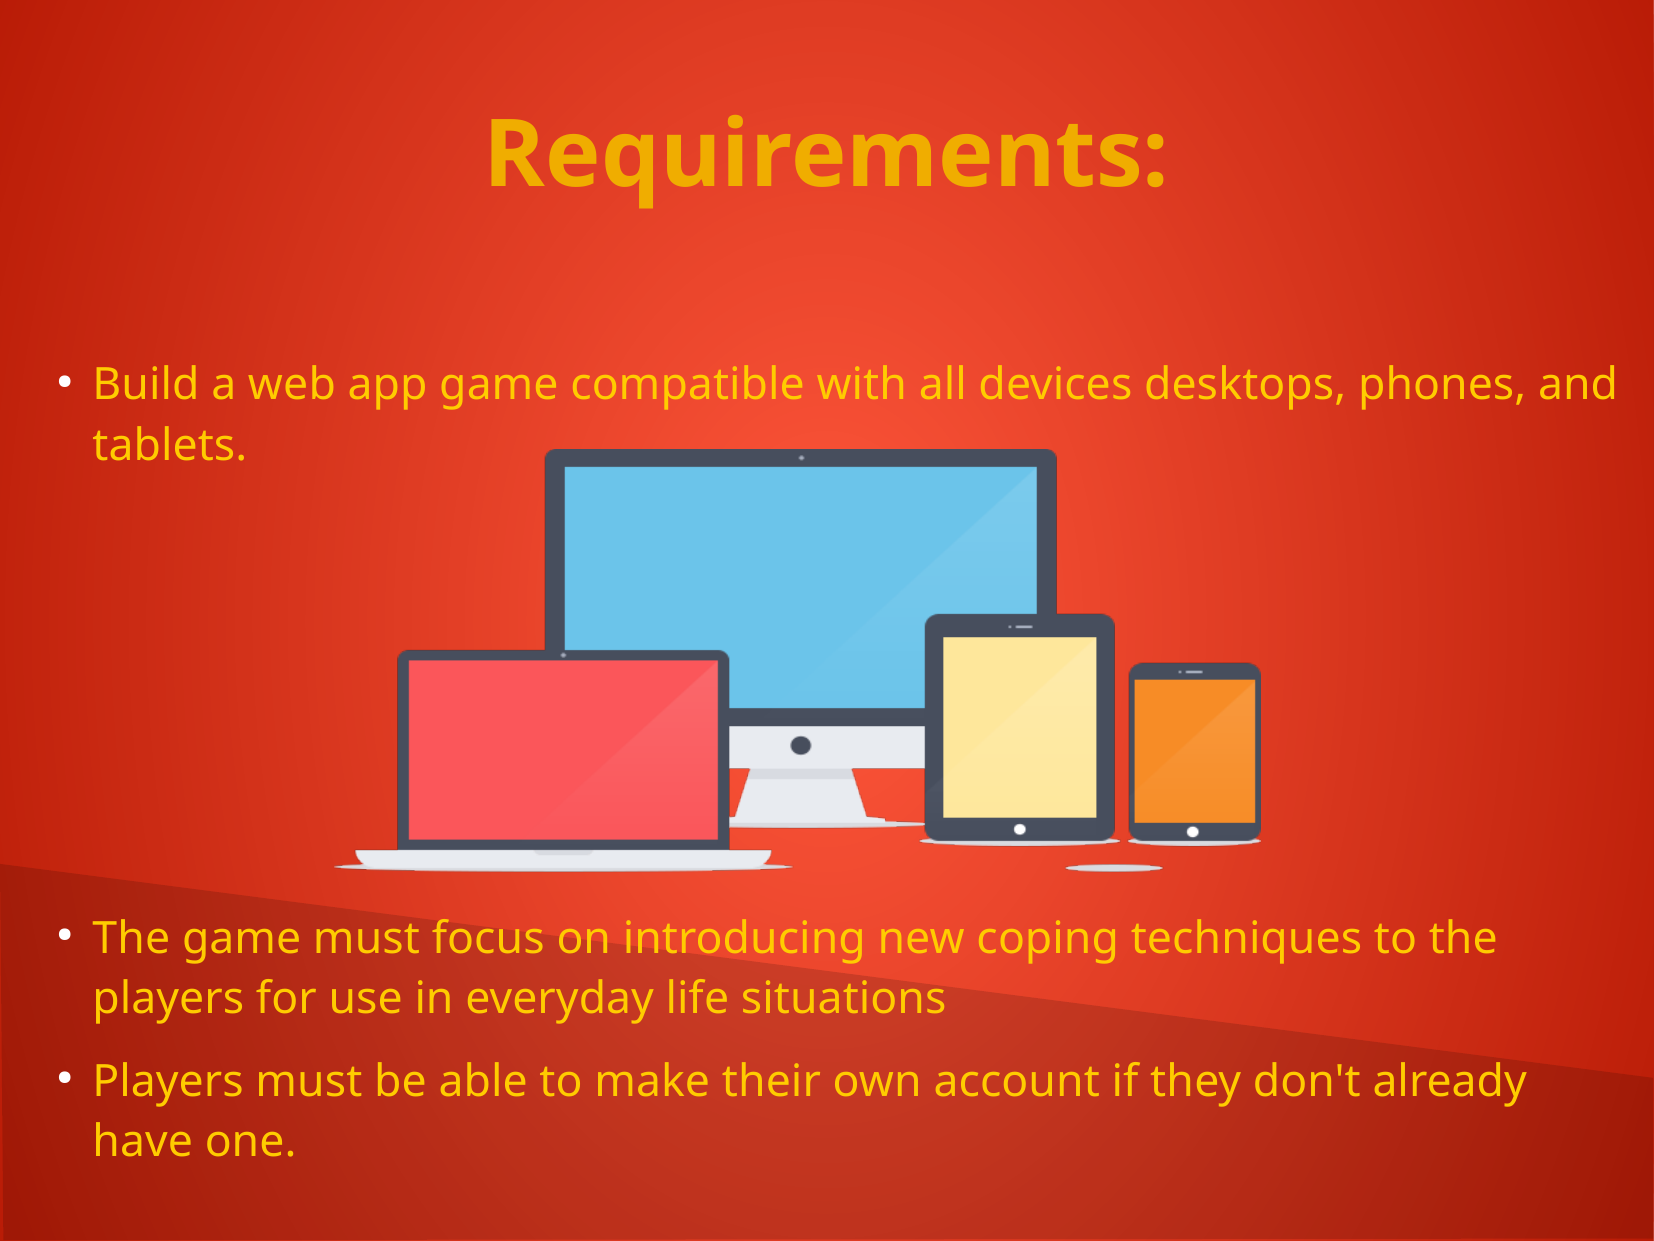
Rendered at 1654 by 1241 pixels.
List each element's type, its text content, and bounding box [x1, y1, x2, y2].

list Build a web app game compatible with all devices desktops, phones, and tablets. The game must focus on introducing new coping techniques to the players for use in everyday life situations Players must be able to make their own account if they don't already have one. [45, 270, 1628, 1171]
picture [334, 449, 1261, 903]
title Requirements: [82, 47, 1571, 252]
